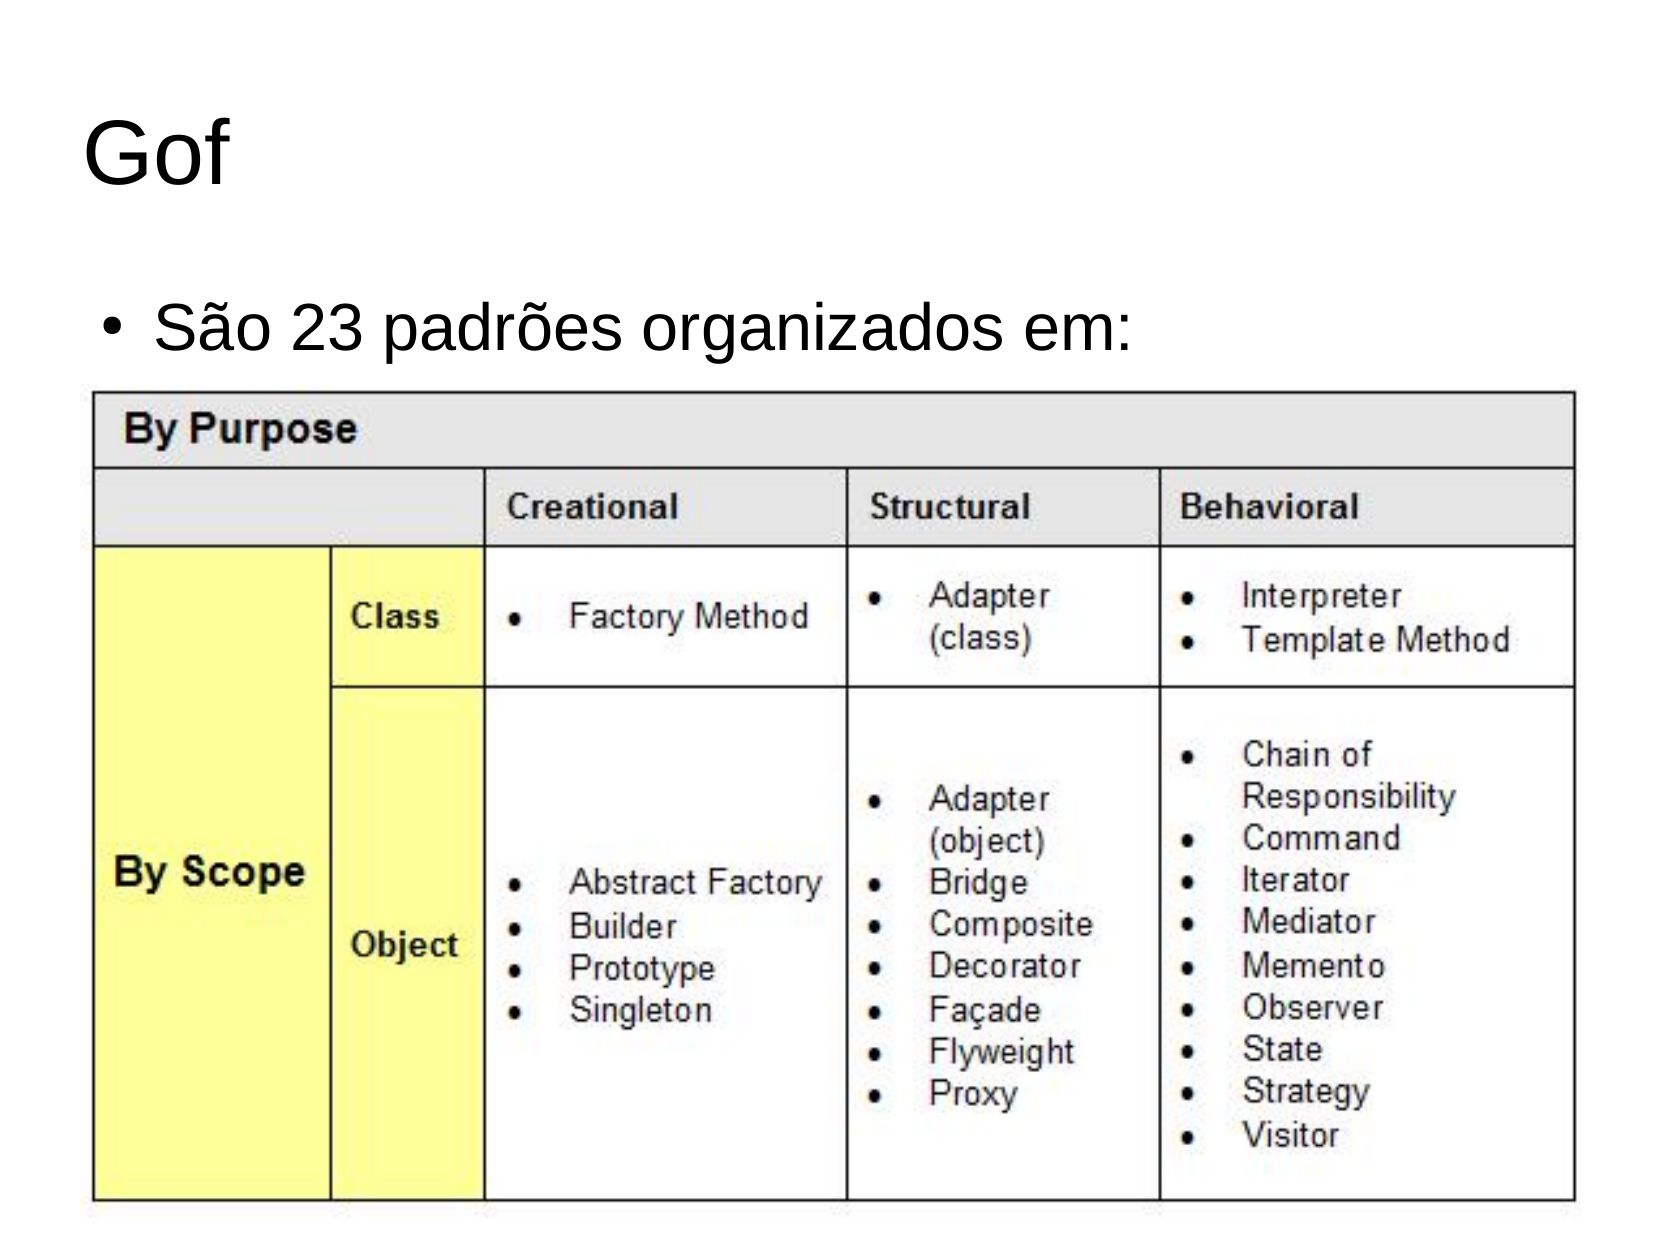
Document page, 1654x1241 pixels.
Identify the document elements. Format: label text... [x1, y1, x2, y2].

picture [80, 384, 1595, 1218]
title Gof [82, 49, 1571, 257]
list São 23 padrões organizados em: [82, 290, 1571, 384]
